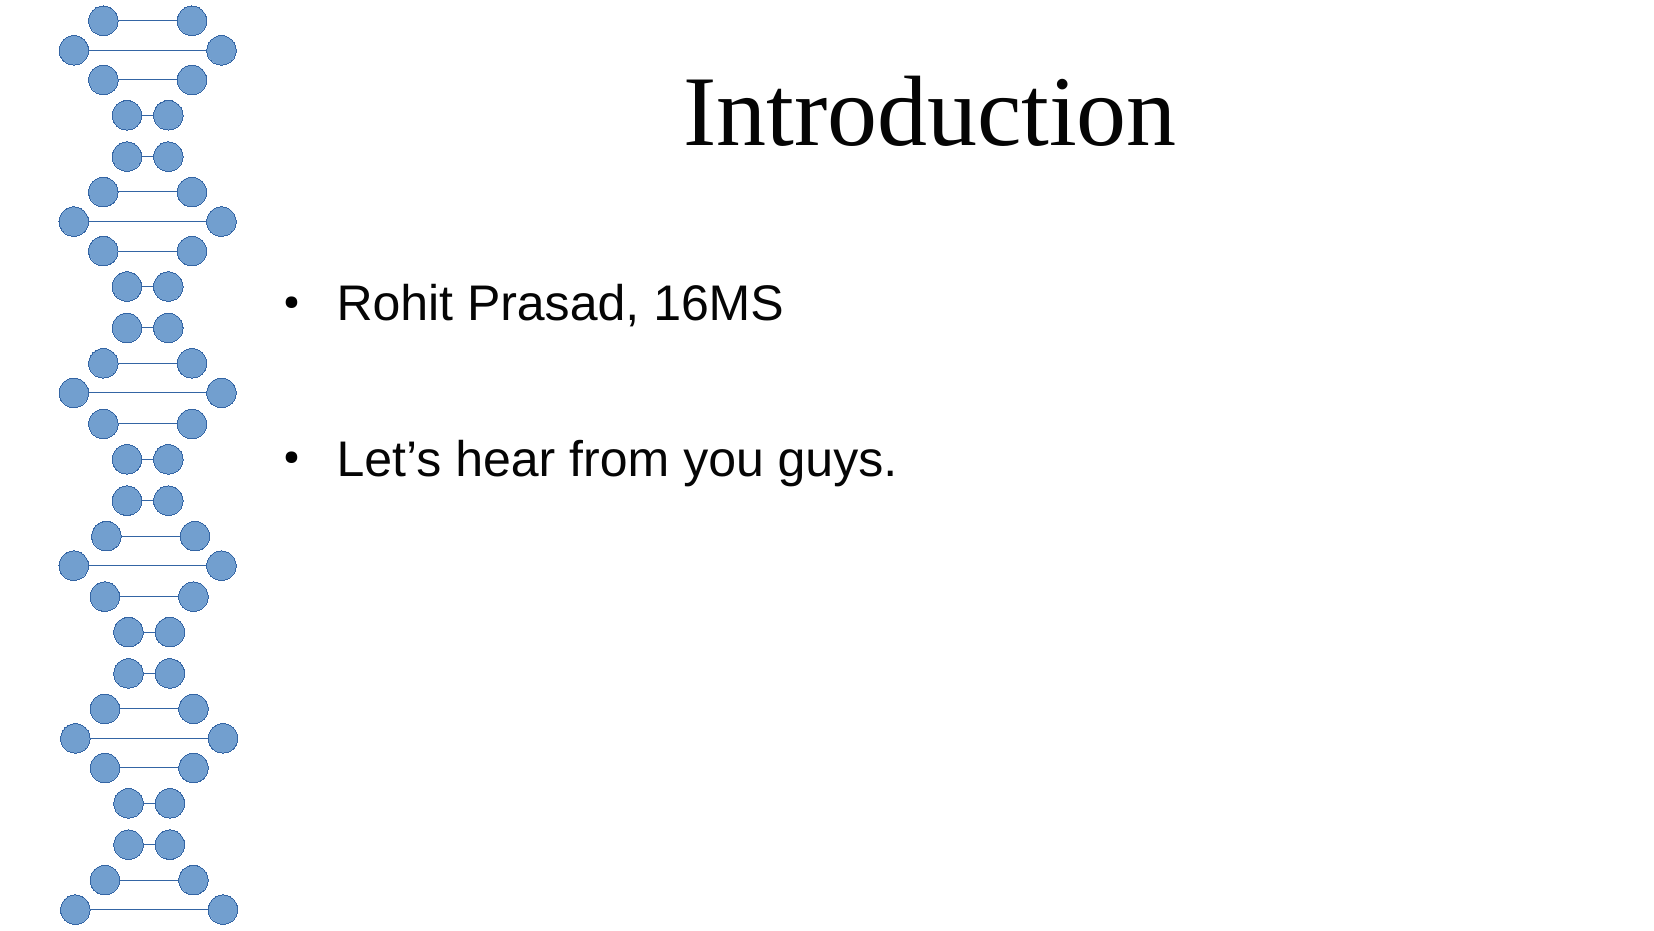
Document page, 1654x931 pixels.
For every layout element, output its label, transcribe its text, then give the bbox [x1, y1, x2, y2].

list Rohit Prasad, 16MS Let’s hear from you guys. [265, 275, 1595, 815]
title Introduction [265, 35, 1595, 189]
